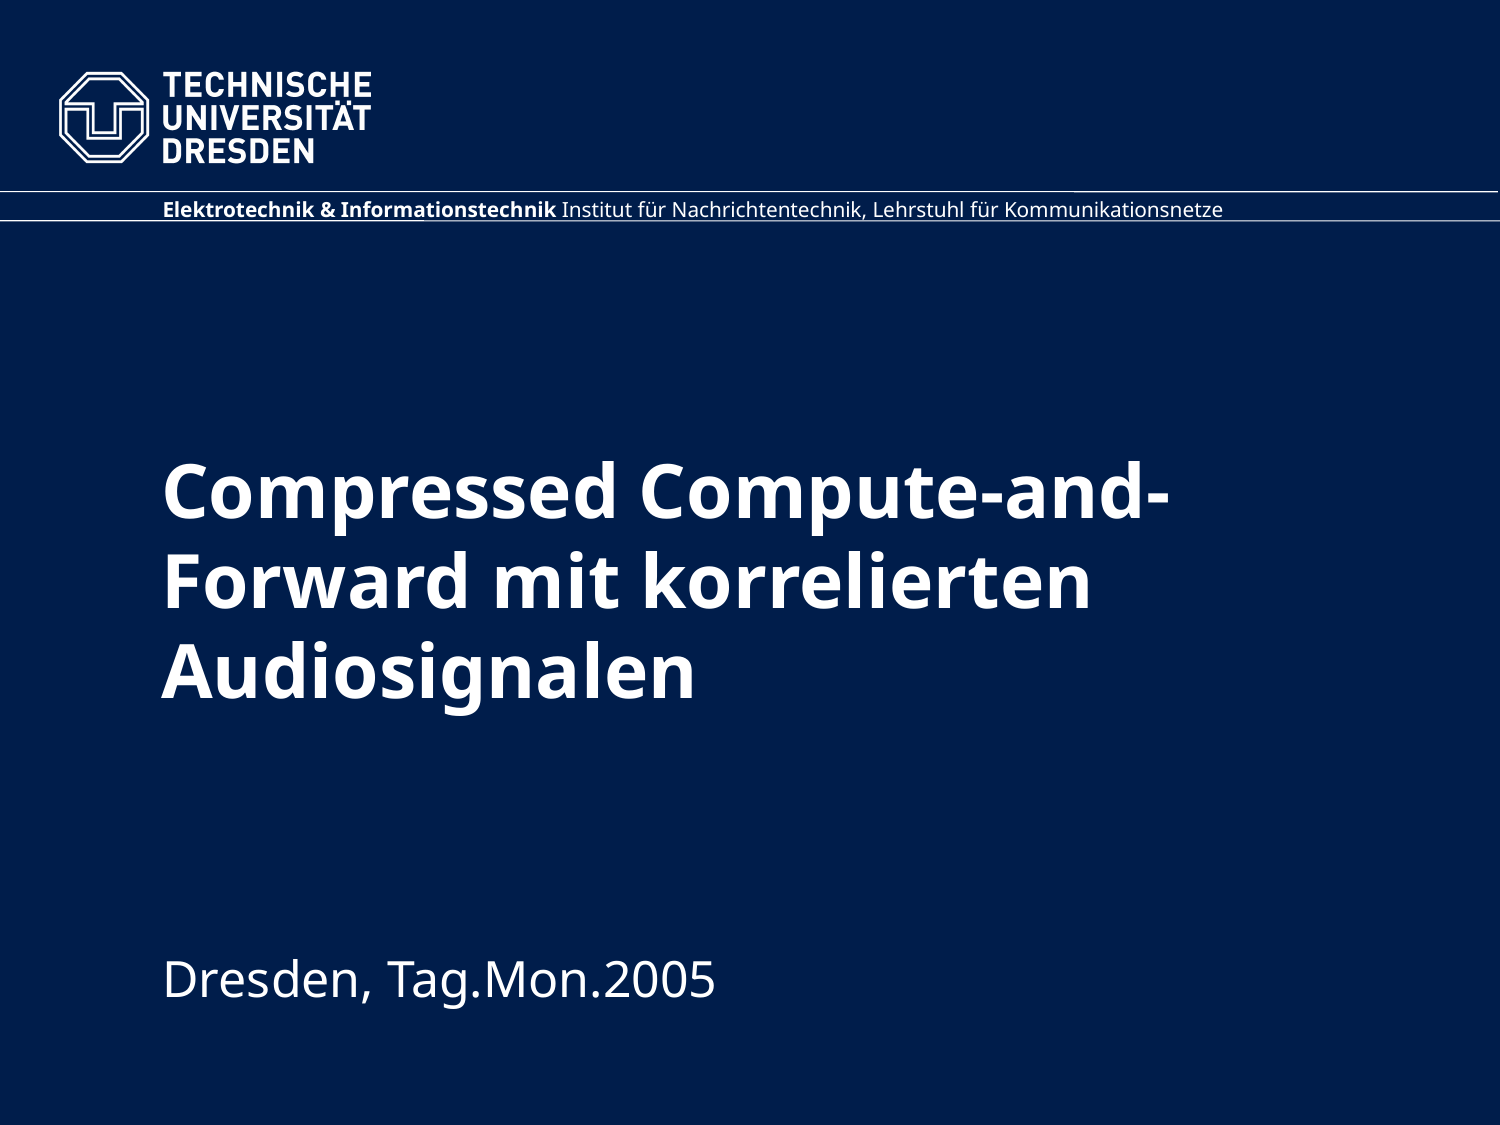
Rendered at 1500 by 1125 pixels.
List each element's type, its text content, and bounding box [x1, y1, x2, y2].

subtitle Dresden, Tag.Mon.2005 [162, 924, 1388, 1038]
title Compressed Compute-and-Forward mit korrelierten Audiosignalen [161, 443, 1393, 632]
text_box Elektrotechnik & Informationstechnik Institut für Nachrichtentechnik, Lehrstuhl für Kommunikationsnetze [162, 197, 1388, 222]
picture [58, 71, 371, 164]
